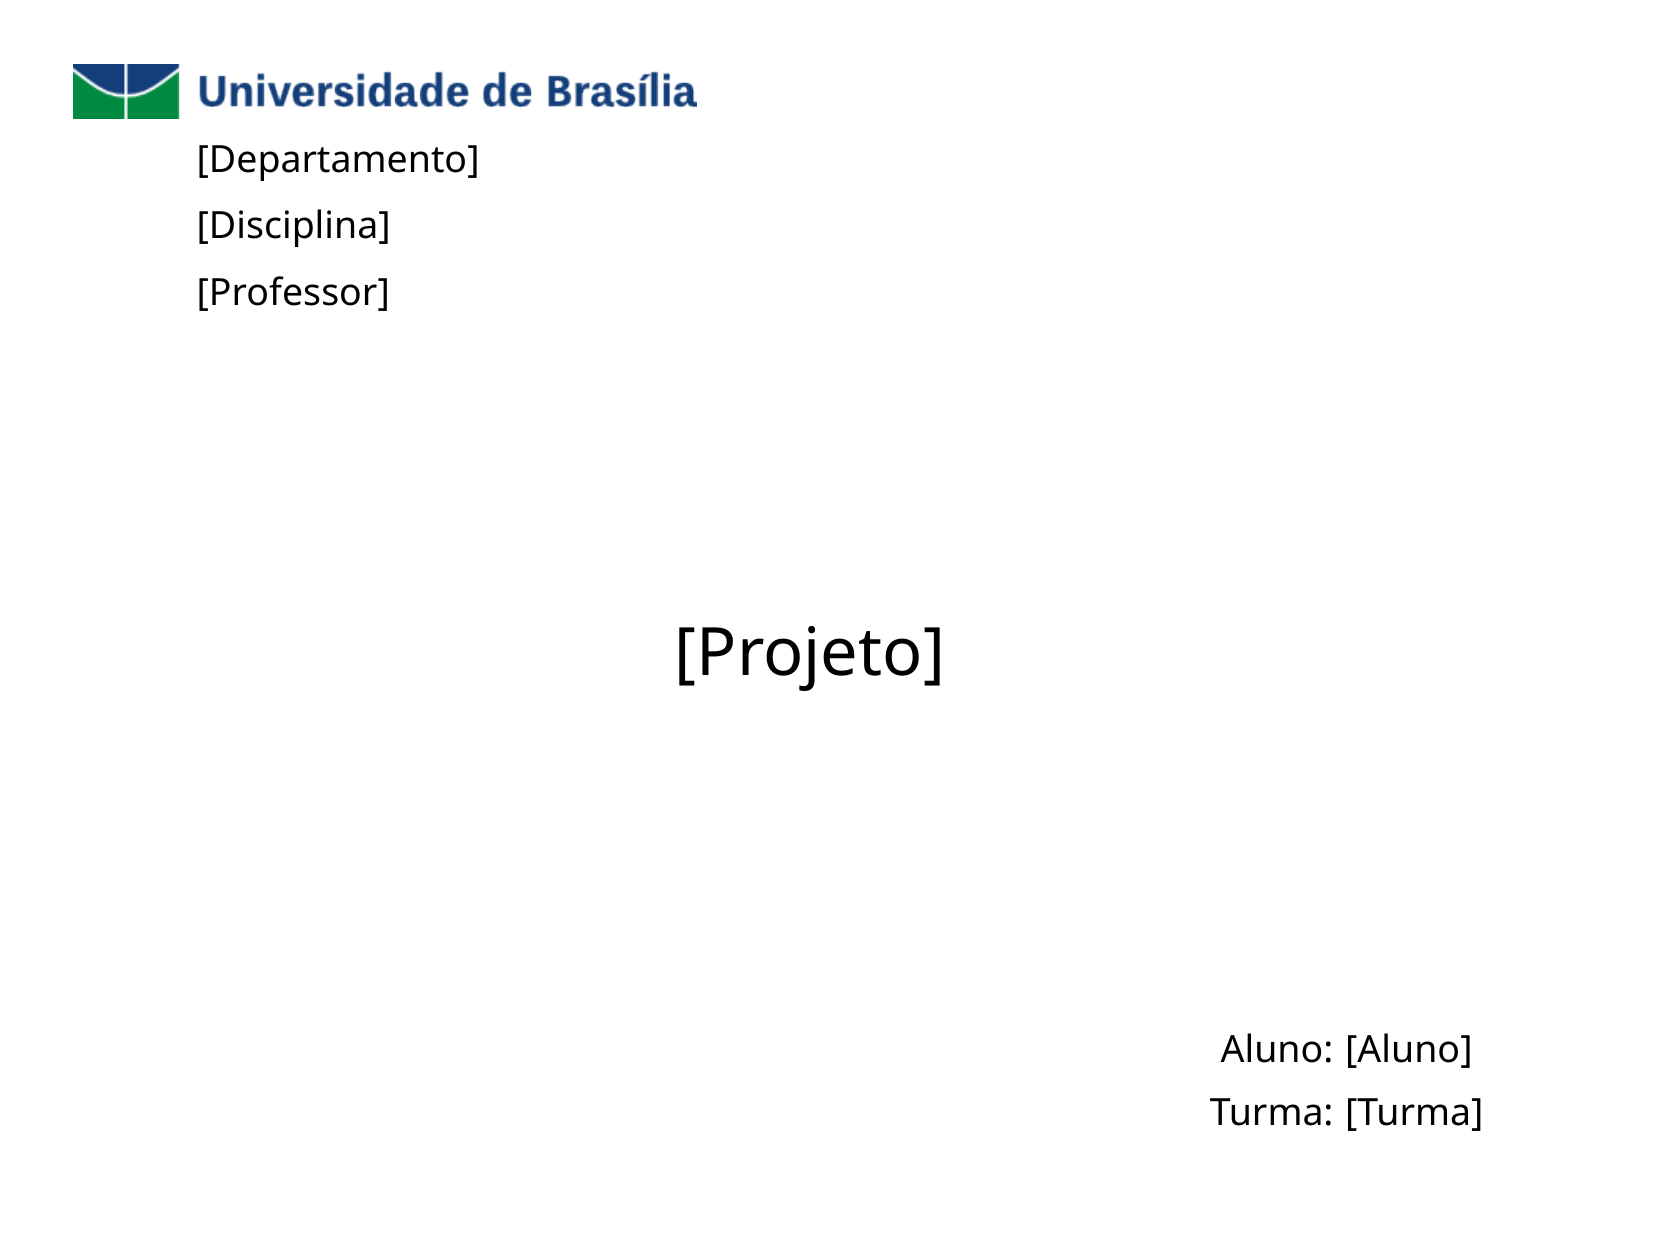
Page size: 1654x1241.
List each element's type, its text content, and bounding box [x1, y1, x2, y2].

table_cell [Turma] [1339, 1080, 1592, 1143]
table_header Aluno: [1087, 1017, 1339, 1080]
table_header [Aluno] [1339, 1017, 1592, 1080]
subtitle [Projeto] [82, 290, 1538, 1010]
table_cell [Disciplina] [182, 191, 1051, 257]
picture [73, 64, 697, 119]
table_cell [182, 324, 1051, 381]
table_cell Turma: [1087, 1080, 1339, 1143]
table_header [Departamento] [182, 124, 1051, 191]
table_cell [Professor] [182, 257, 1051, 324]
